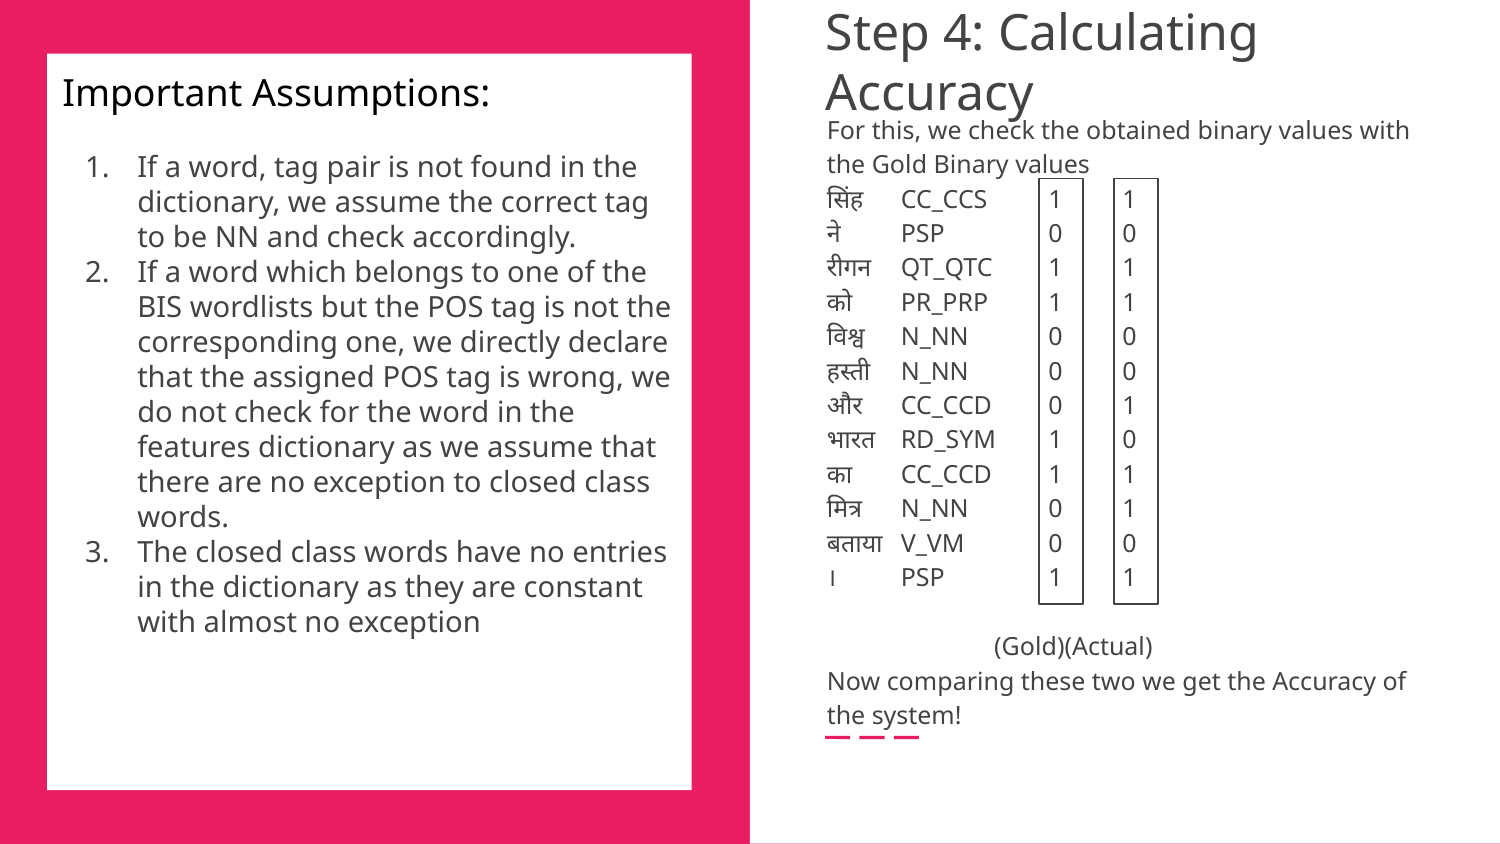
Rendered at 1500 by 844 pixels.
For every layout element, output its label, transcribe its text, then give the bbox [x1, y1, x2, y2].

text_box Important Assumptions: If a word, tag pair is not found in the dictionary, we assume the correct tag to be NN and check accordingly. If a word which belongs to one of the BIS wordlists but the POS tag is not the corresponding one, we directly declare that the assigned POS tag is wrong, we do not check for the word in the features dictionary as we assume that there are no exception to closed class words. The closed class words have no entries in the dictionary as they are constant with almost no exception [47, 53, 692, 791]
list For this, we check the obtained binary values with the Gold Binary values सिंह CC_CCS 1 1 ने PSP 0 0 रीगन QT_QTC 1 1 को PR_PRP 1 1 विश्व N_NN 0 0 हस्ती N_NN 0 0 और CC_CCD 0 1 भारत RD_SYM 1 0 का CC_CCD 1 1 मित्र N_NN 0 1 बताया V_VM 0 0 । PSP 1 1 (Gold)(Actual) Now comparing these two we get the Accuracy of the system! [811, 116, 1457, 723]
title Step 4: Calculating Accuracy [810, 10, 1478, 111]
